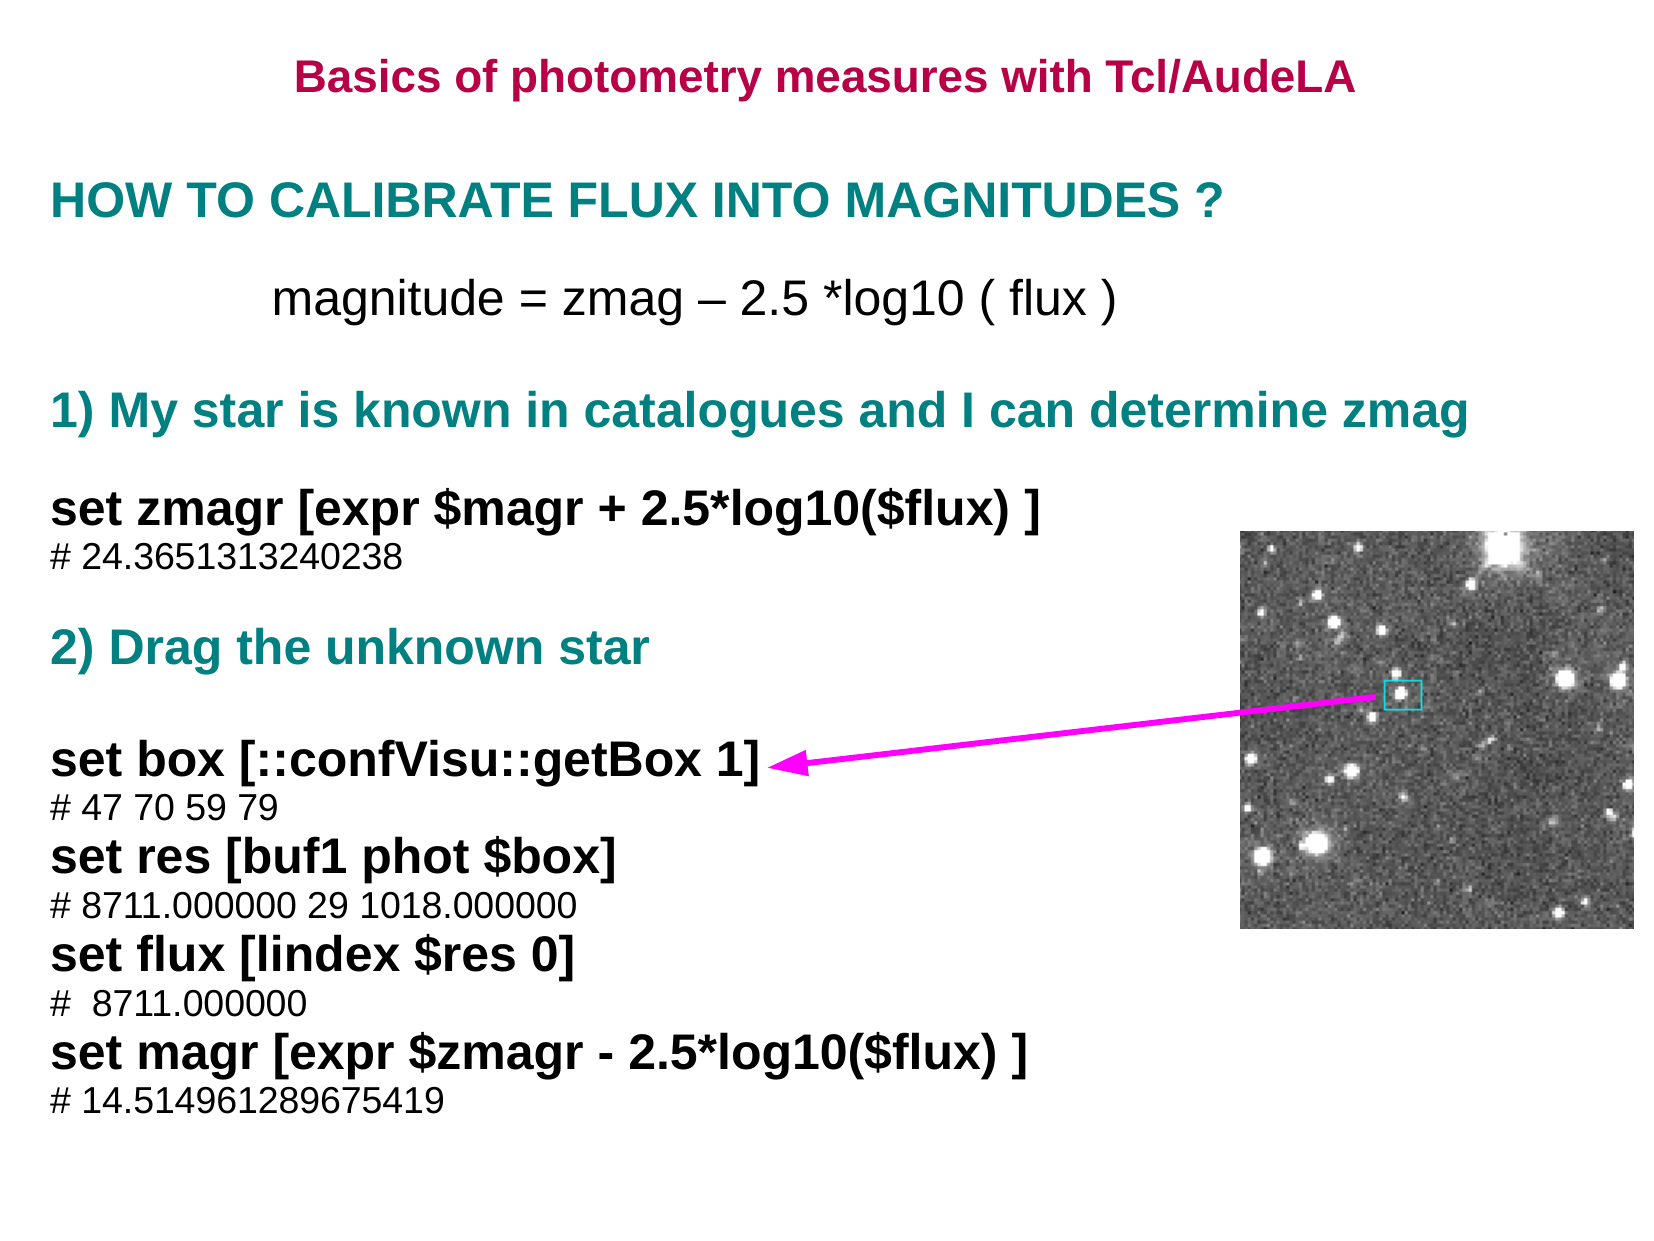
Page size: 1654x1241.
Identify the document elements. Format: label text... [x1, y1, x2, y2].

picture [1240, 531, 1634, 929]
text_box Basics of photometry measures with Tcl/AudeLA [279, 43, 1373, 111]
text_box HOW TO CALIBRATE FLUX INTO MAGNITUDES ? magnitude = zmag – 2.5 *log10 ( flux ) 1) My star is known in catalogues and I can determine zmag set zmagr [expr $magr + 2.5*log10($flux) ] # 24.3651313240238 2) Drag the unknown star set box [::confVisu::getBox 1] # 47 70 59 79 set res [buf1 phot $box] # 8711.000000 29 1018.000000 set flux [lindex $res 0] # 8711.000000 set magr [expr $zmagr - 2.5*log10($flux) ] # 14.514961289675419 [35, 165, 1486, 1183]
